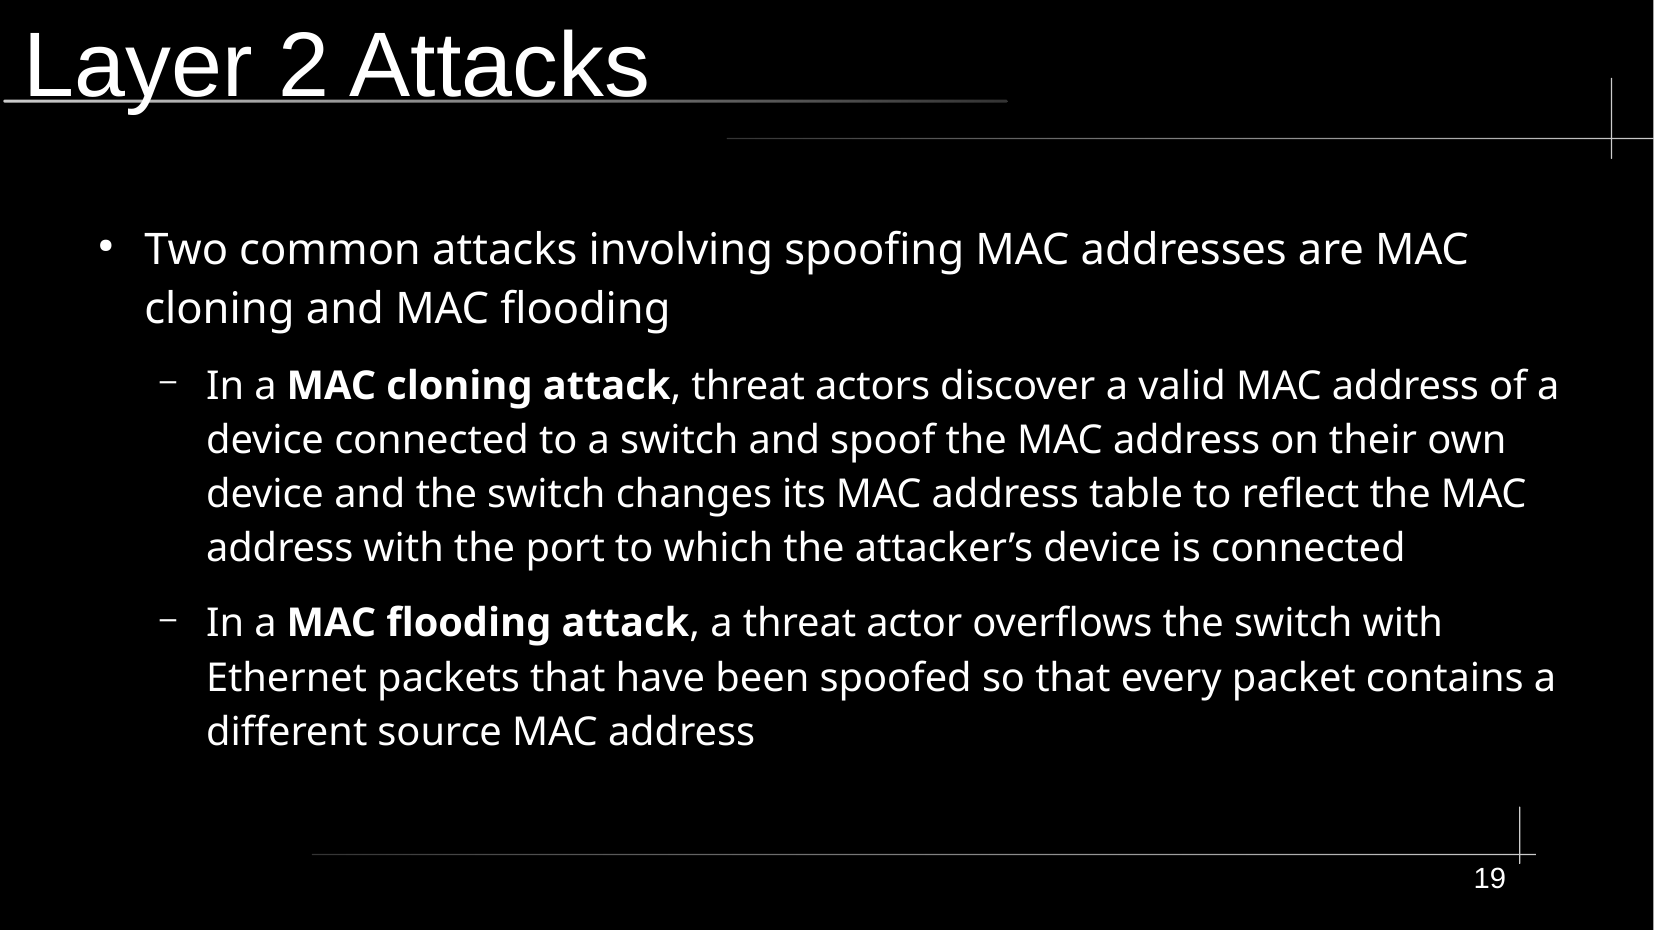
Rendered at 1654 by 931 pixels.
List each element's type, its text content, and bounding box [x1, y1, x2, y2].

list Two common attacks involving spoofing MAC addresses are MAC cloning and MAC flooding In a MAC cloning attack, threat actors discover a valid MAC address of a device connected to a switch and spoof the MAC address on their own device and the switch changes its MAC address table to reflect the MAC address with the port to which the attacker’s device is connected In a MAC flooding attack, a threat actor overflows the switch with Ethernet packets that have been spoofed so that every packet contains a different source MAC address [82, 217, 1571, 758]
title Layer 2 Attacks [23, 11, 1589, 119]
